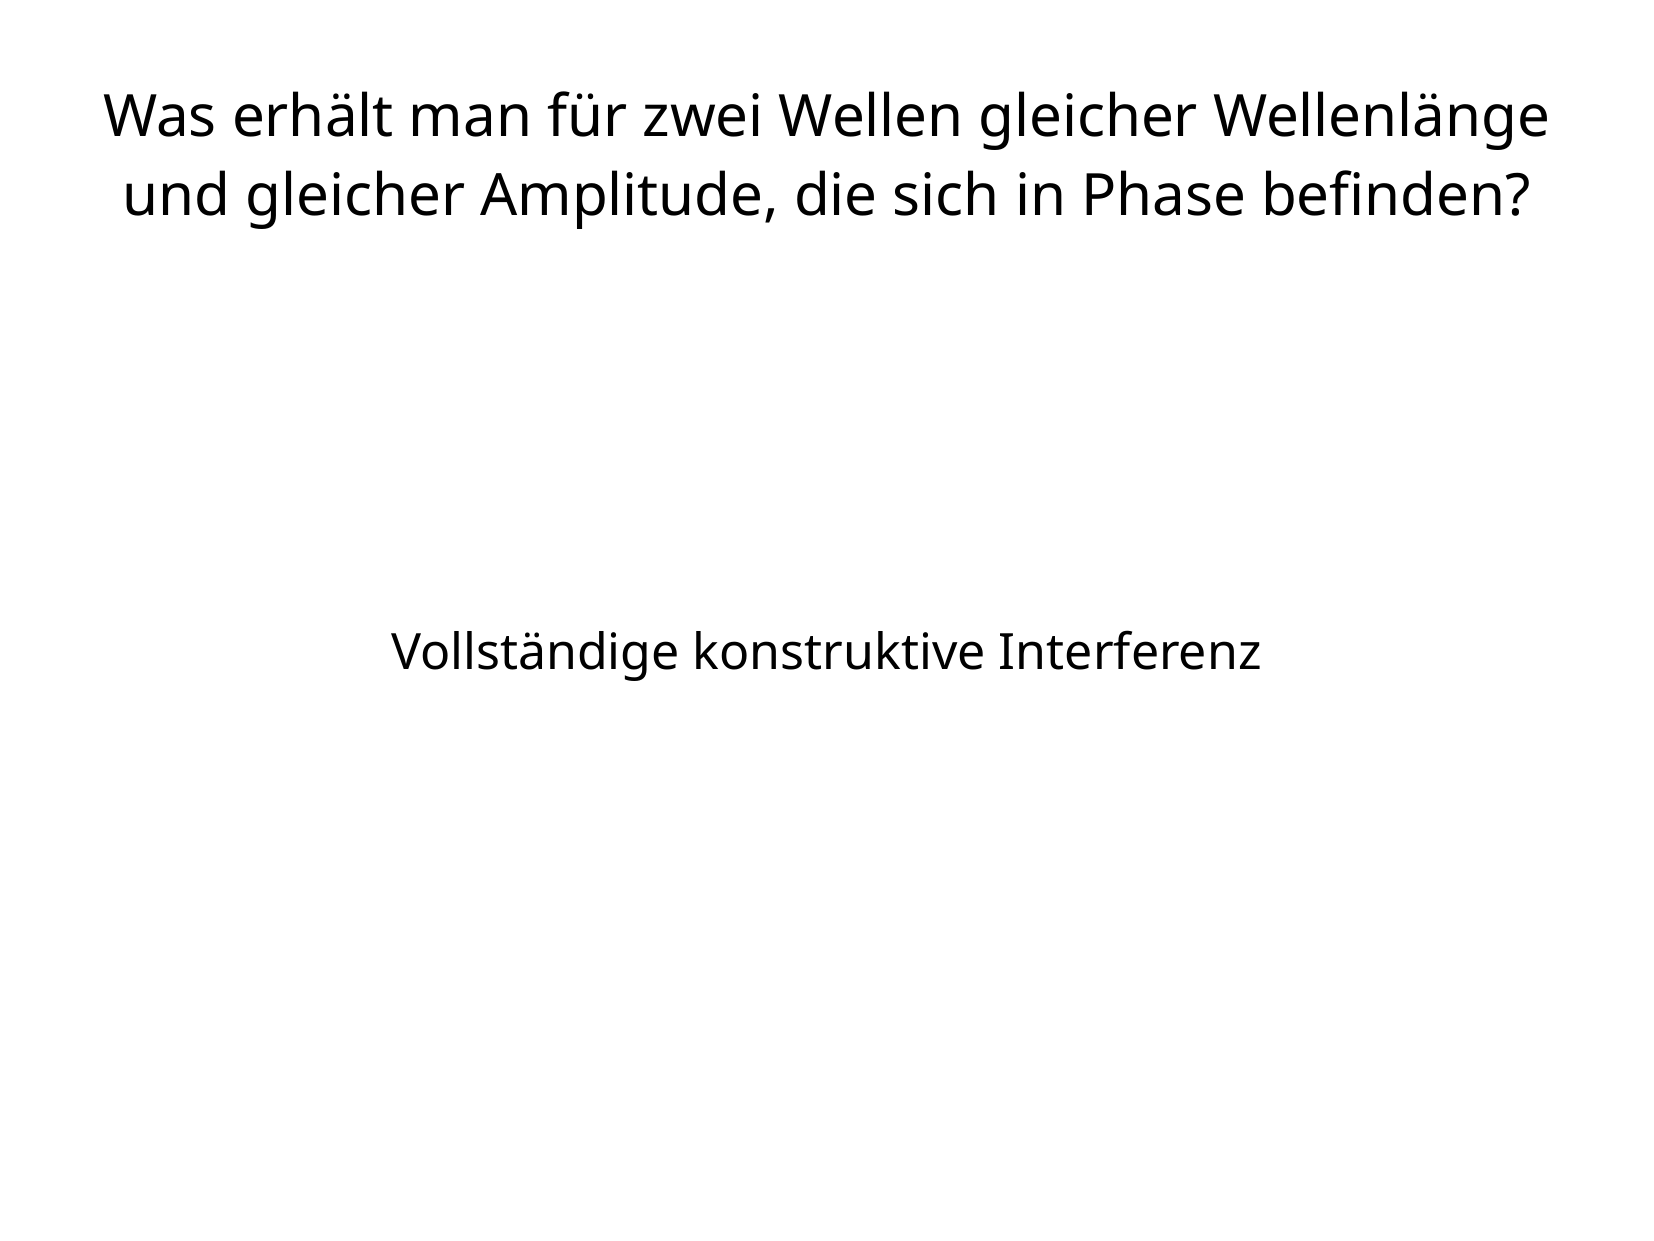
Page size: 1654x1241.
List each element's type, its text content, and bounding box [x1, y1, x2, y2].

title Was erhält man für zwei Wellen gleicher Wellenlänge und gleicher Amplitude, die sich in Phase befinden? [82, 49, 1571, 257]
subtitle Vollständige konstruktive Interferenz [82, 290, 1571, 1010]
